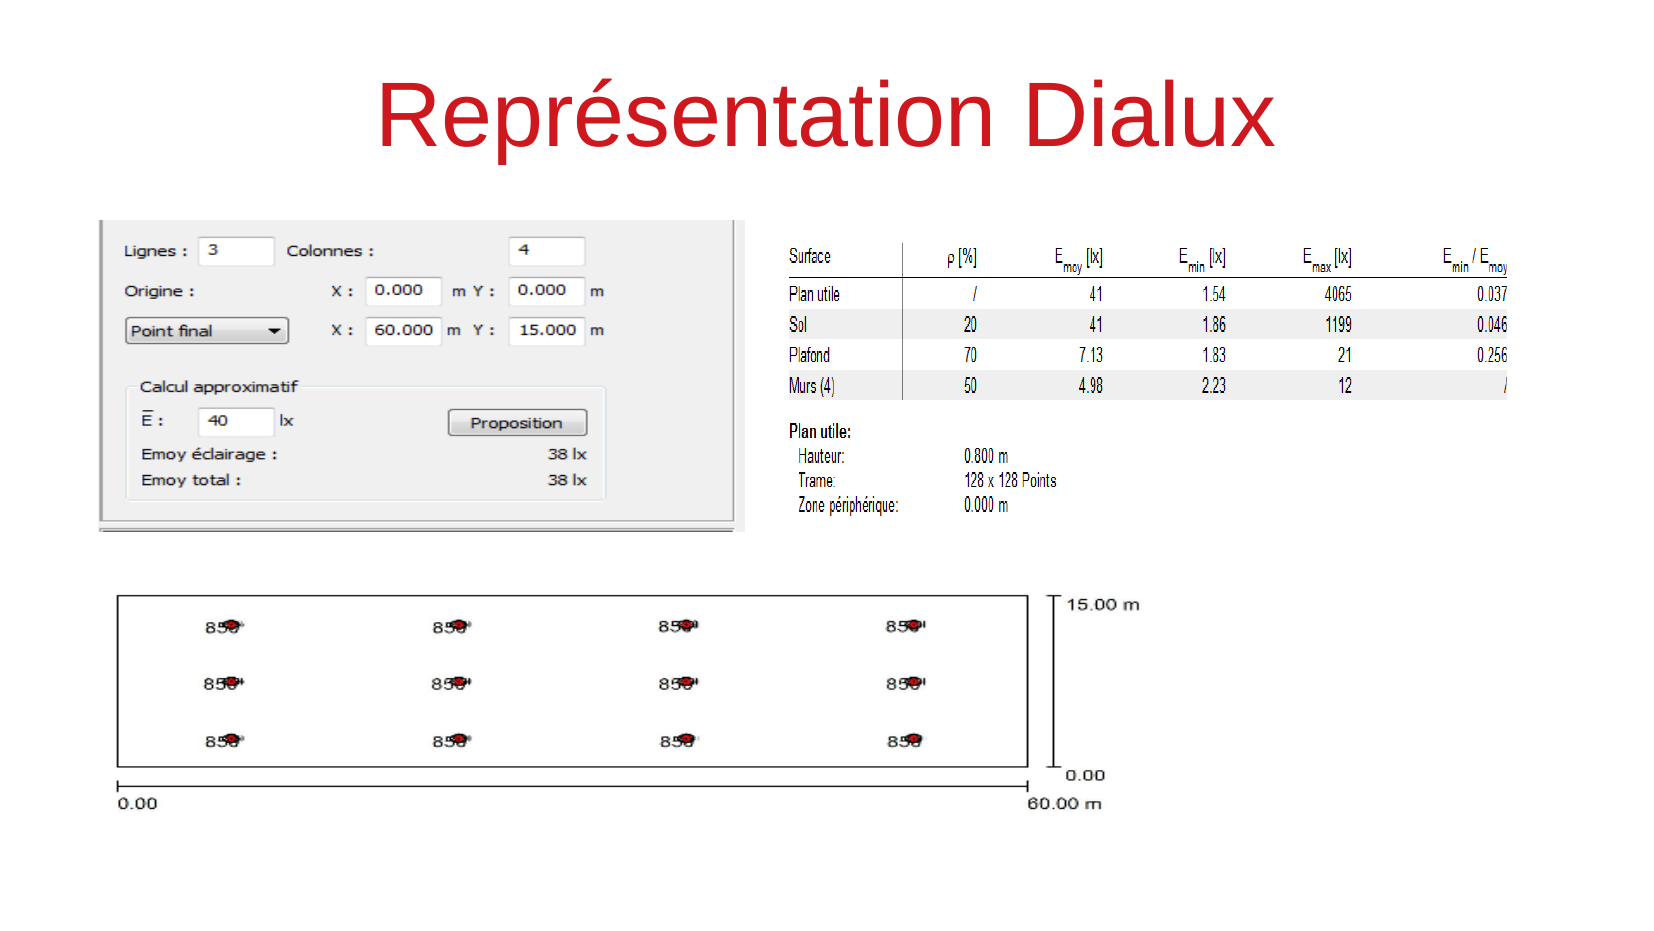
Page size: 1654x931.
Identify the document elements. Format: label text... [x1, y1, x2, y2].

picture [112, 590, 1146, 817]
title Représentation Dialux [82, 43, 1571, 186]
picture [765, 236, 1524, 532]
picture [98, 220, 745, 532]
